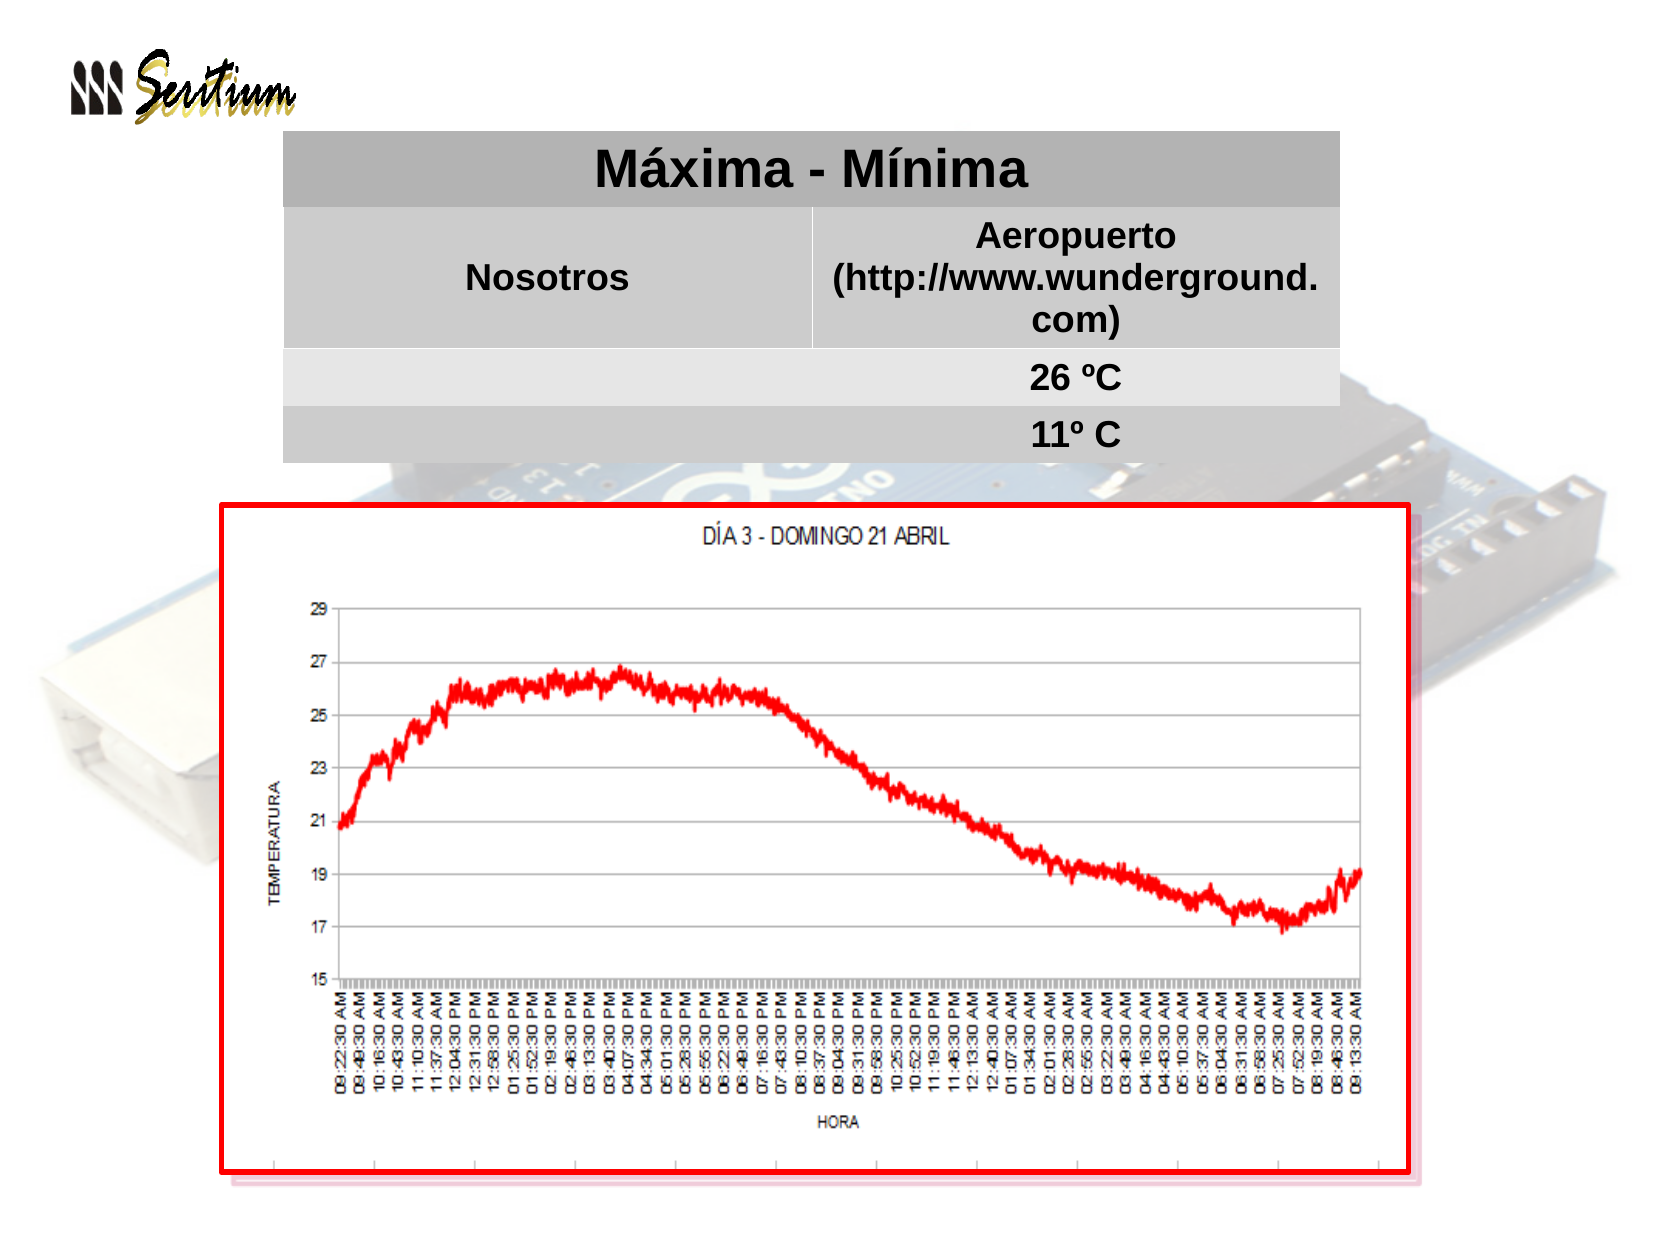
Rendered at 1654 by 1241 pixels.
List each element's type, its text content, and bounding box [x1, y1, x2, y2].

picture [71, 49, 296, 125]
picture [224, 507, 1406, 1170]
table_header Máxima - Mínima [283, 131, 1340, 207]
table_cell Nosotros [284, 207, 812, 348]
table_cell 26 ºC [812, 349, 1340, 406]
table_cell 11º C [812, 406, 1340, 463]
table_cell [283, 349, 812, 406]
table_cell Aeropuerto (http://www.wunderground.com) [813, 207, 1340, 348]
table_cell [283, 406, 812, 463]
